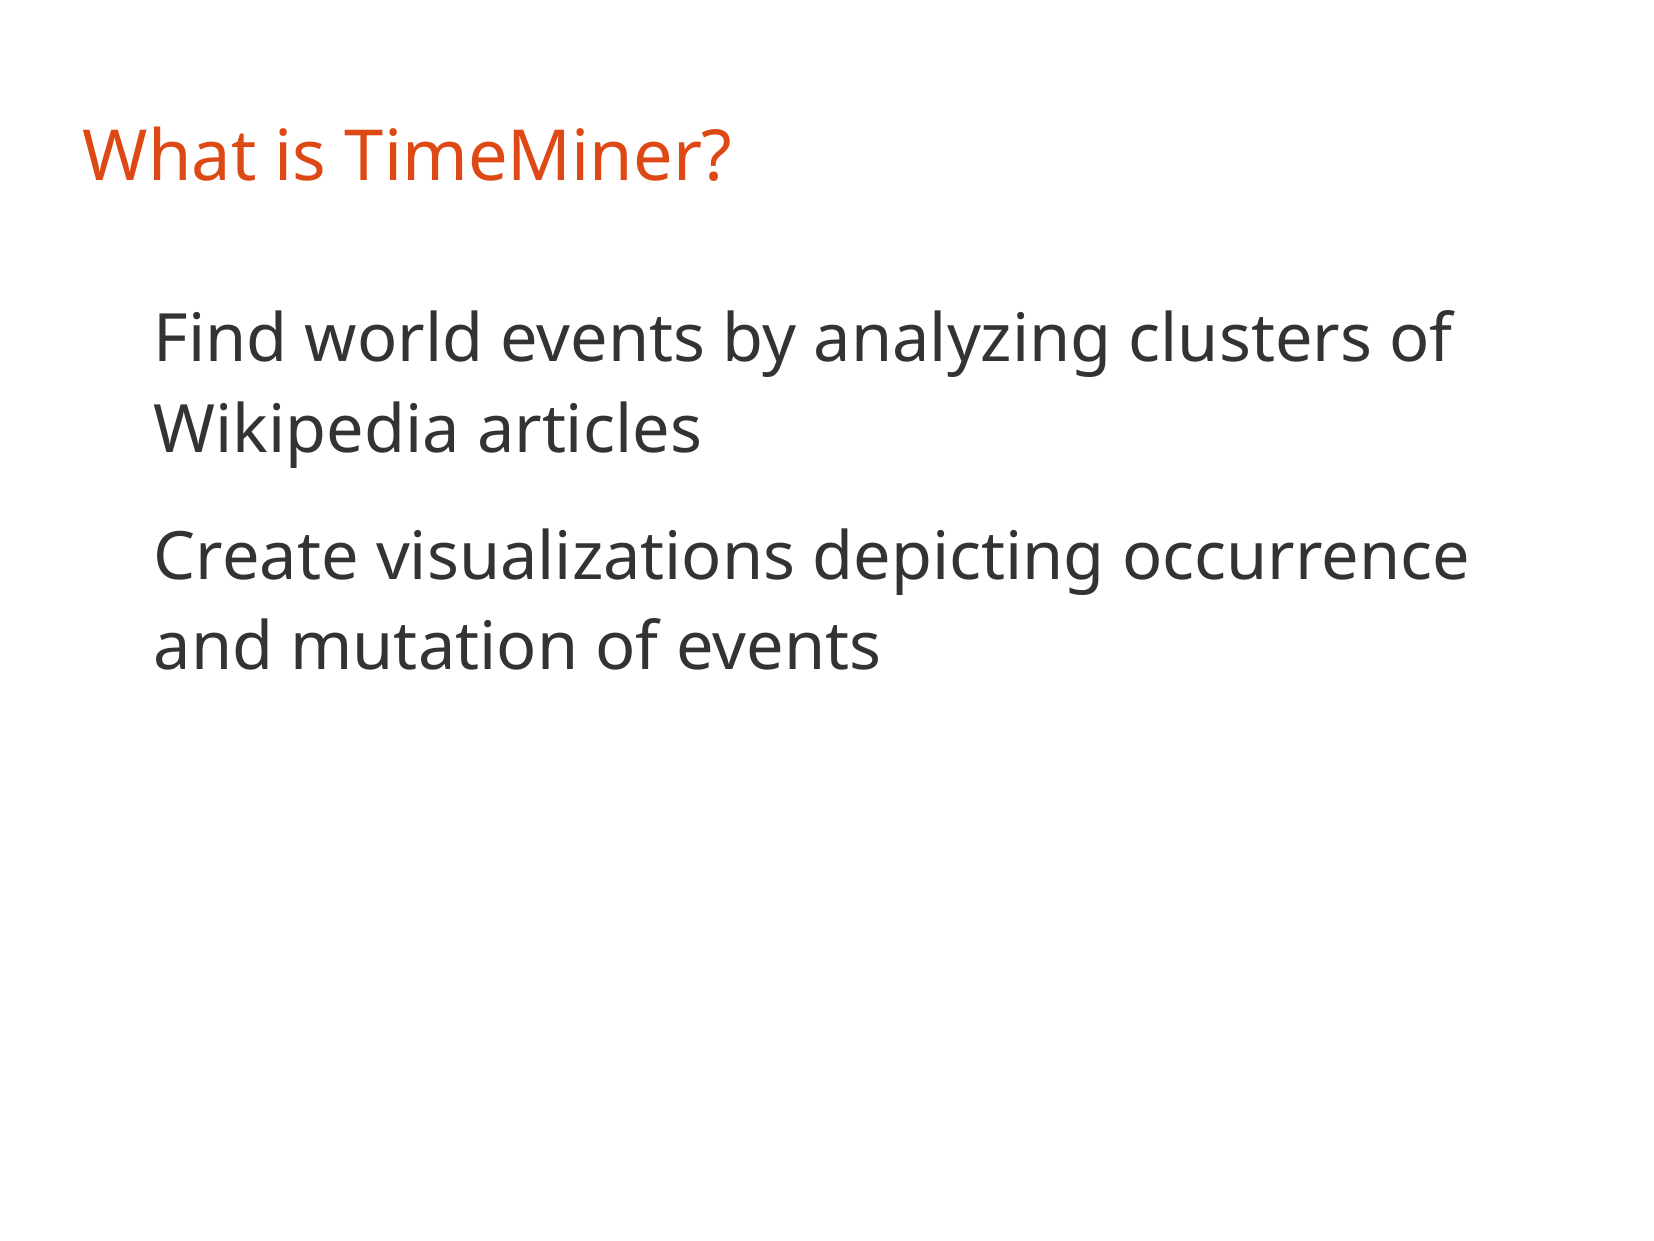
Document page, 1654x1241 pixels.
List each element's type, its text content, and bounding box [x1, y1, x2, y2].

title What is TimeMiner? [82, 49, 1571, 257]
list Find world events by analyzing clusters of Wikipedia articles Create visualizations depicting occurrence and mutation of events [82, 290, 1571, 1010]
